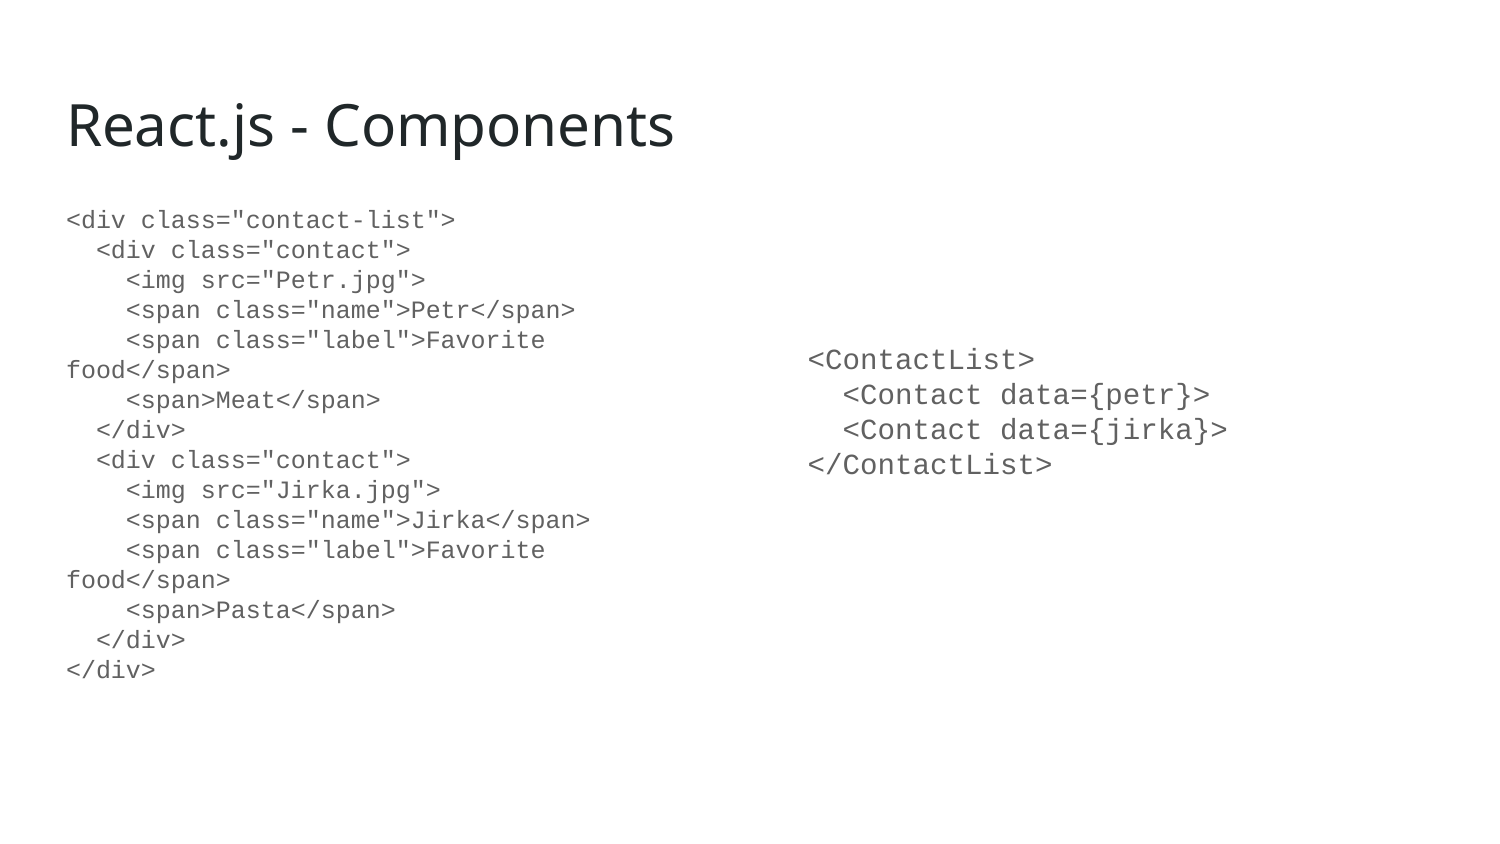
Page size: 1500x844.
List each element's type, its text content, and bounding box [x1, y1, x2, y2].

list <ContactList> <Contact data={petr}> <Contact data={jirka}> </ContactList> [792, 189, 1449, 750]
title React.js - Components [51, 72, 1449, 167]
list <div class="contact-list"> <div class="contact"> <img src="Petr.jpg"> <span class="name">Petr</span> <span class="label">Favorite food</span> <span>Meat</span> </div> <div class="contact"> <img src="Jirka.jpg"> <span class="name">Jirka</span> <span class="label">Favorite food</span> <span>Pasta</span> </div> </div> [51, 189, 708, 750]
